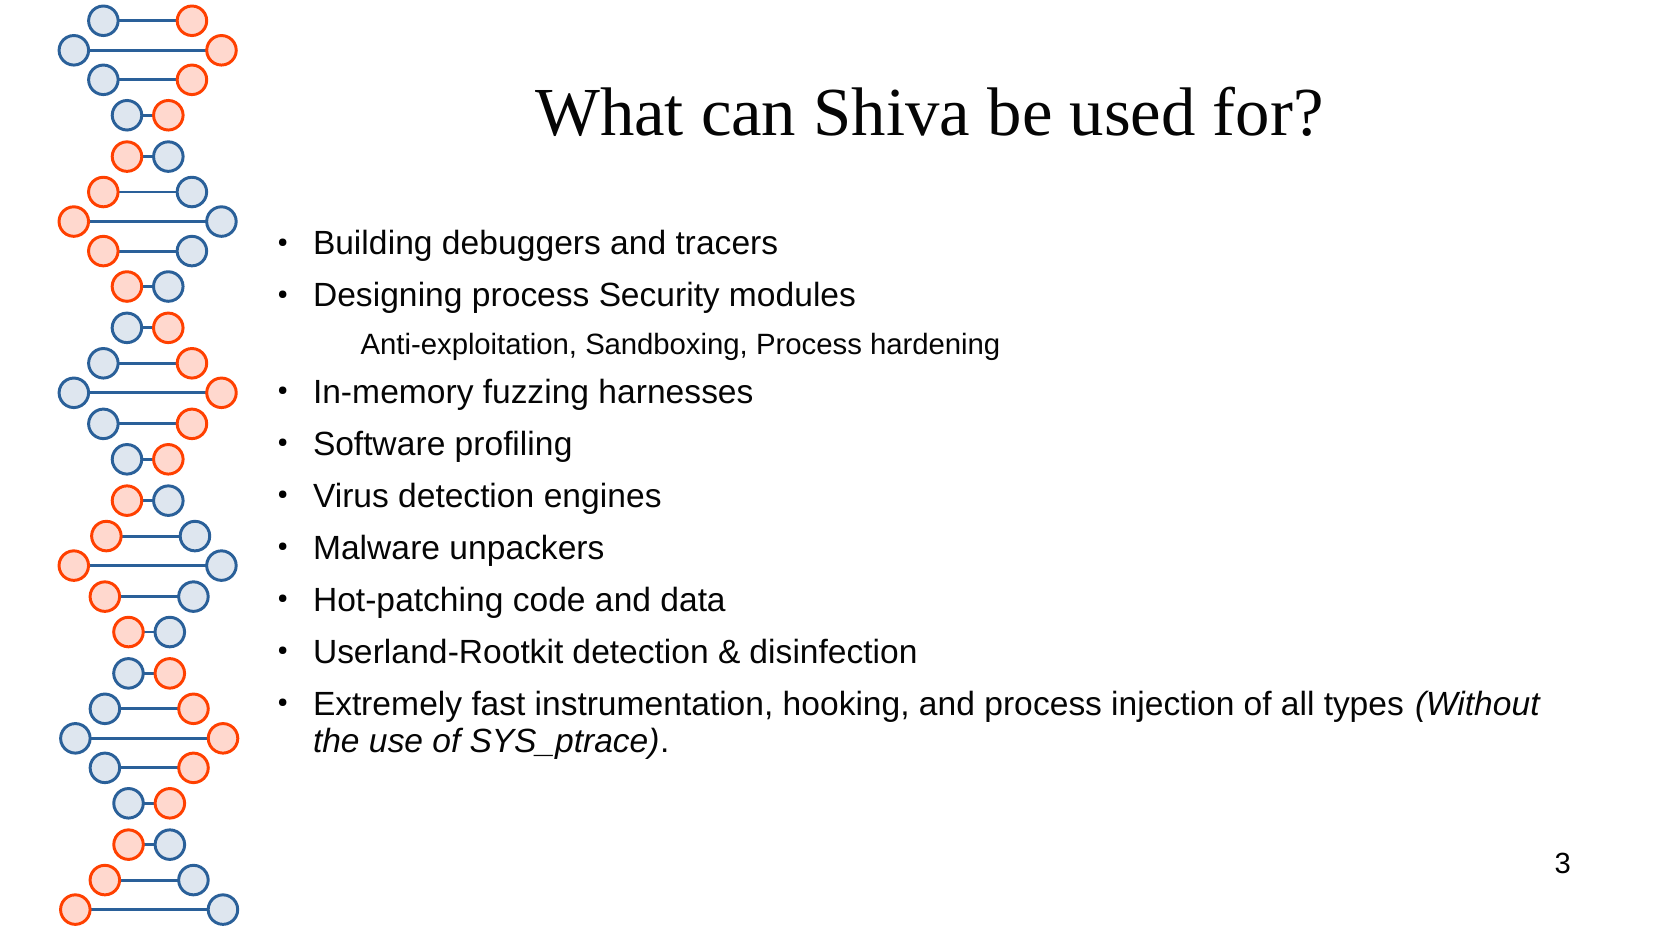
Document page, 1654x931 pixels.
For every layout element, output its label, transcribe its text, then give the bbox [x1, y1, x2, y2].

title What can Shiva be used for? [265, 35, 1595, 189]
list Building debuggers and tracers Designing process Security modules Anti-exploitation, Sandboxing, Process hardening In-memory fuzzing harnesses Software profiling Virus detection engines Malware unpackers Hot-patching code and data Userland-Rootkit detection & disinfection Extremely fast instrumentation, hooking, and process injection of all types (Without the use of SYS_ptrace). [265, 224, 1595, 764]
